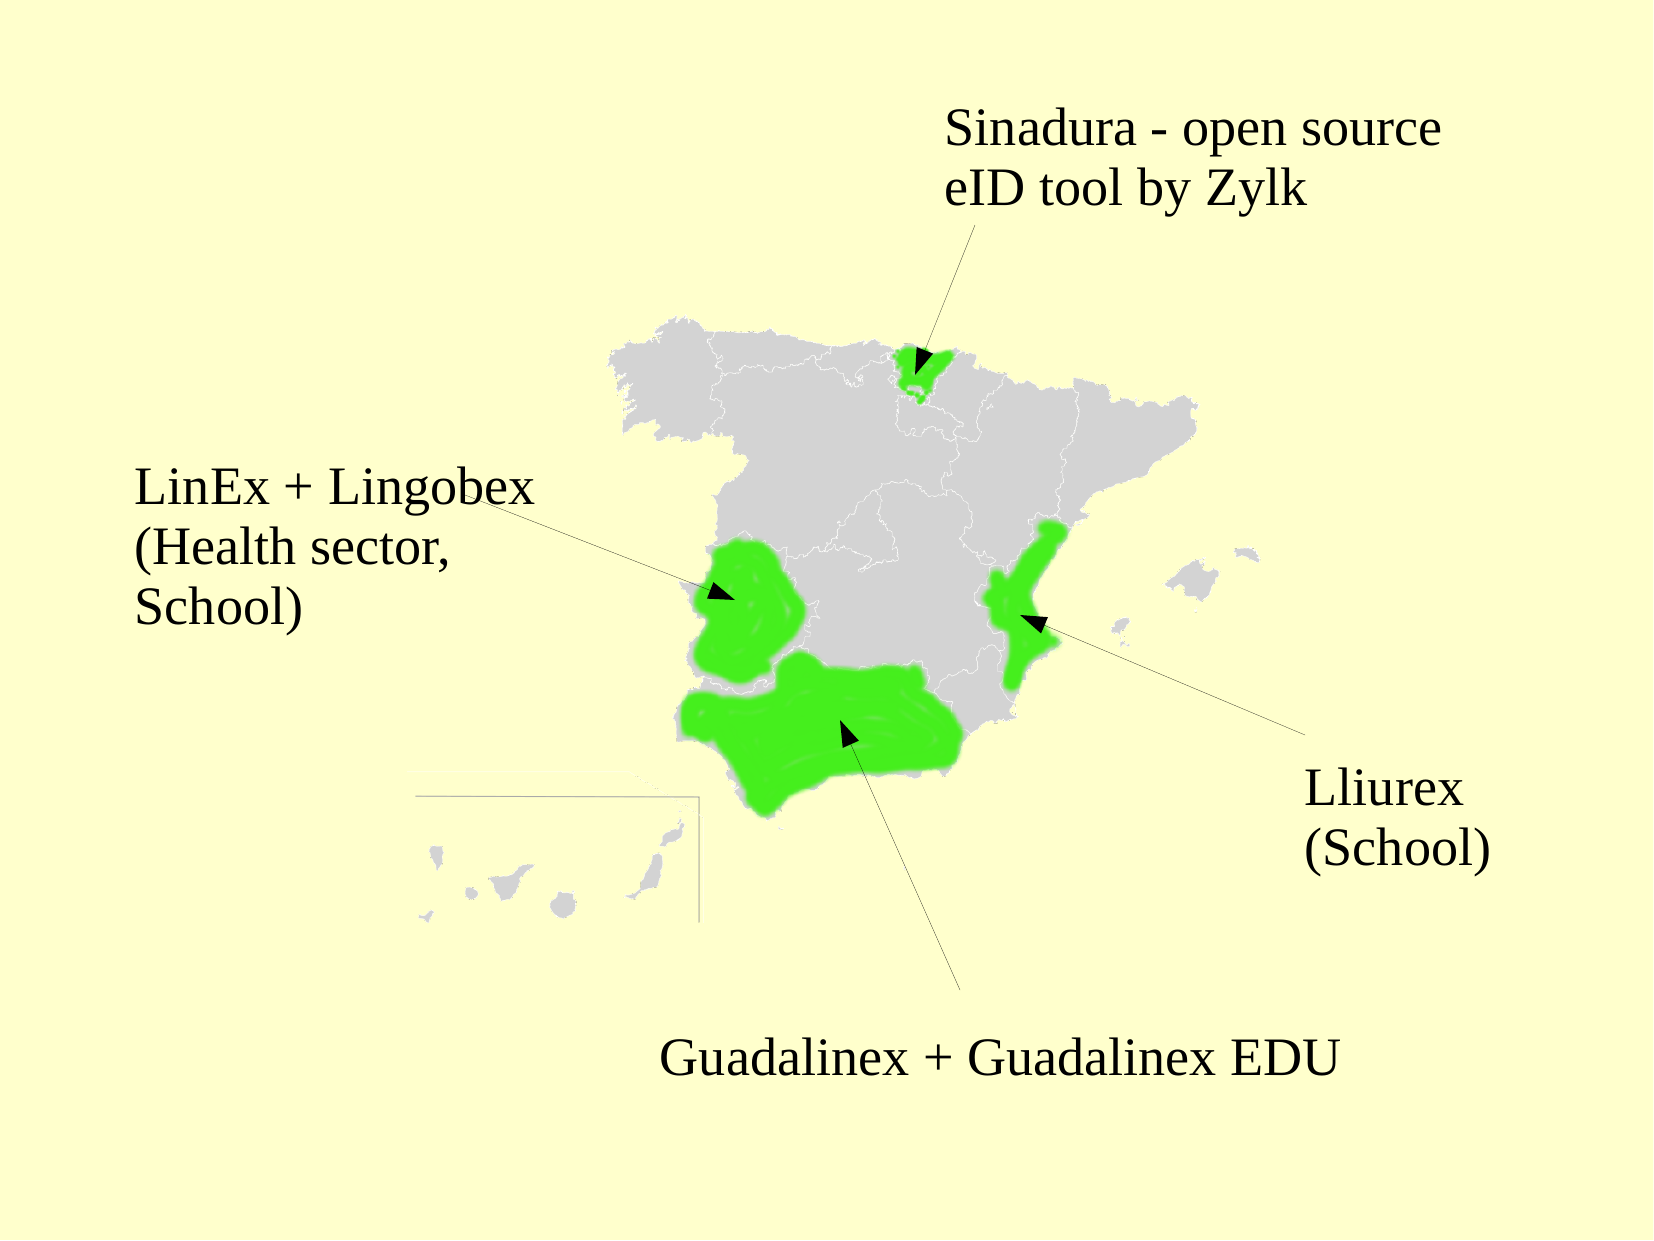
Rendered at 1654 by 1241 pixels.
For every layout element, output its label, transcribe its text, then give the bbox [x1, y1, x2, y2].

text_box Lliurex (School) [1290, 749, 1654, 886]
text_box Sinadura - open source eID tool by Zylk [930, 90, 1486, 225]
text_box Guadalinex + Guadalinex EDU [645, 1019, 1654, 1096]
text_box LinEx + Lingobex (Health sector, School) [120, 449, 556, 646]
picture [407, 314, 1261, 924]
